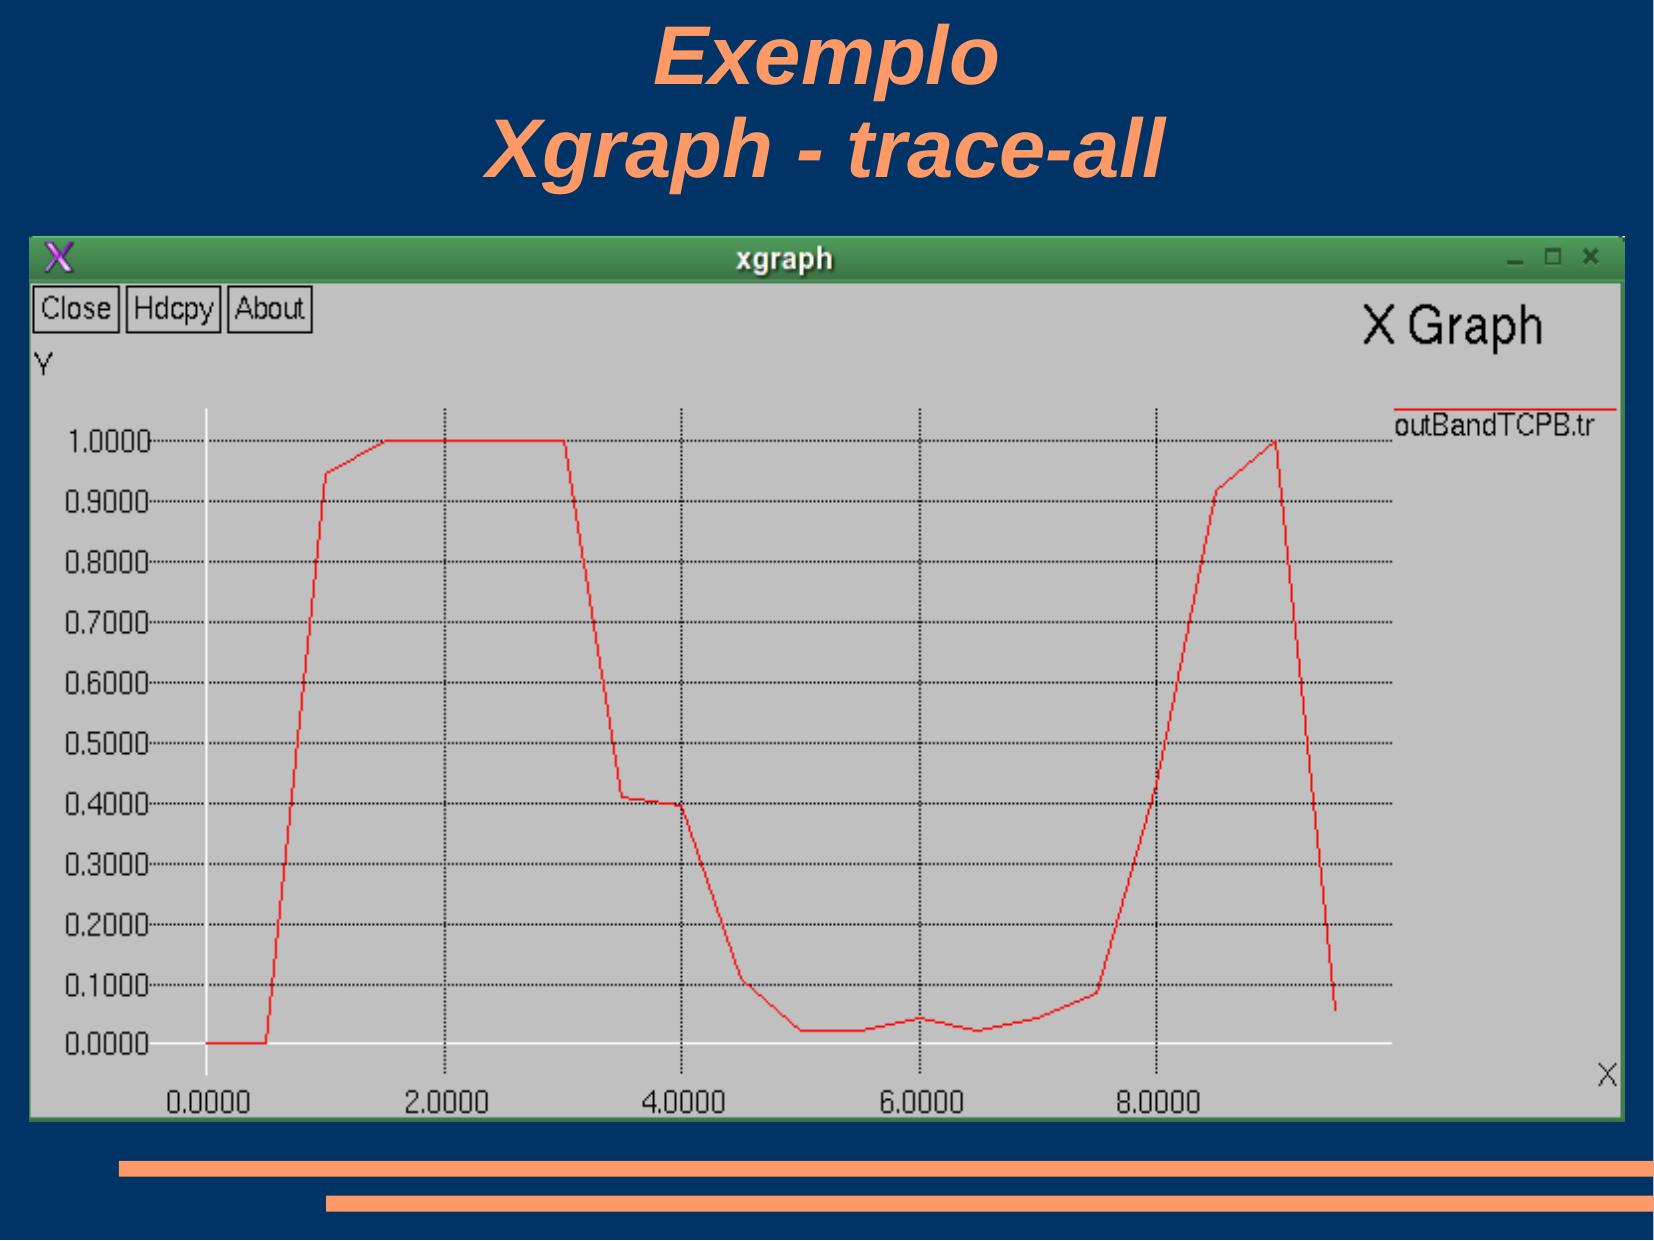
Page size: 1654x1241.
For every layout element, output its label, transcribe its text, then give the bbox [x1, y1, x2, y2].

picture [29, 236, 1625, 1123]
title Exemplo Xgraph - trace-all [29, 0, 1625, 207]
